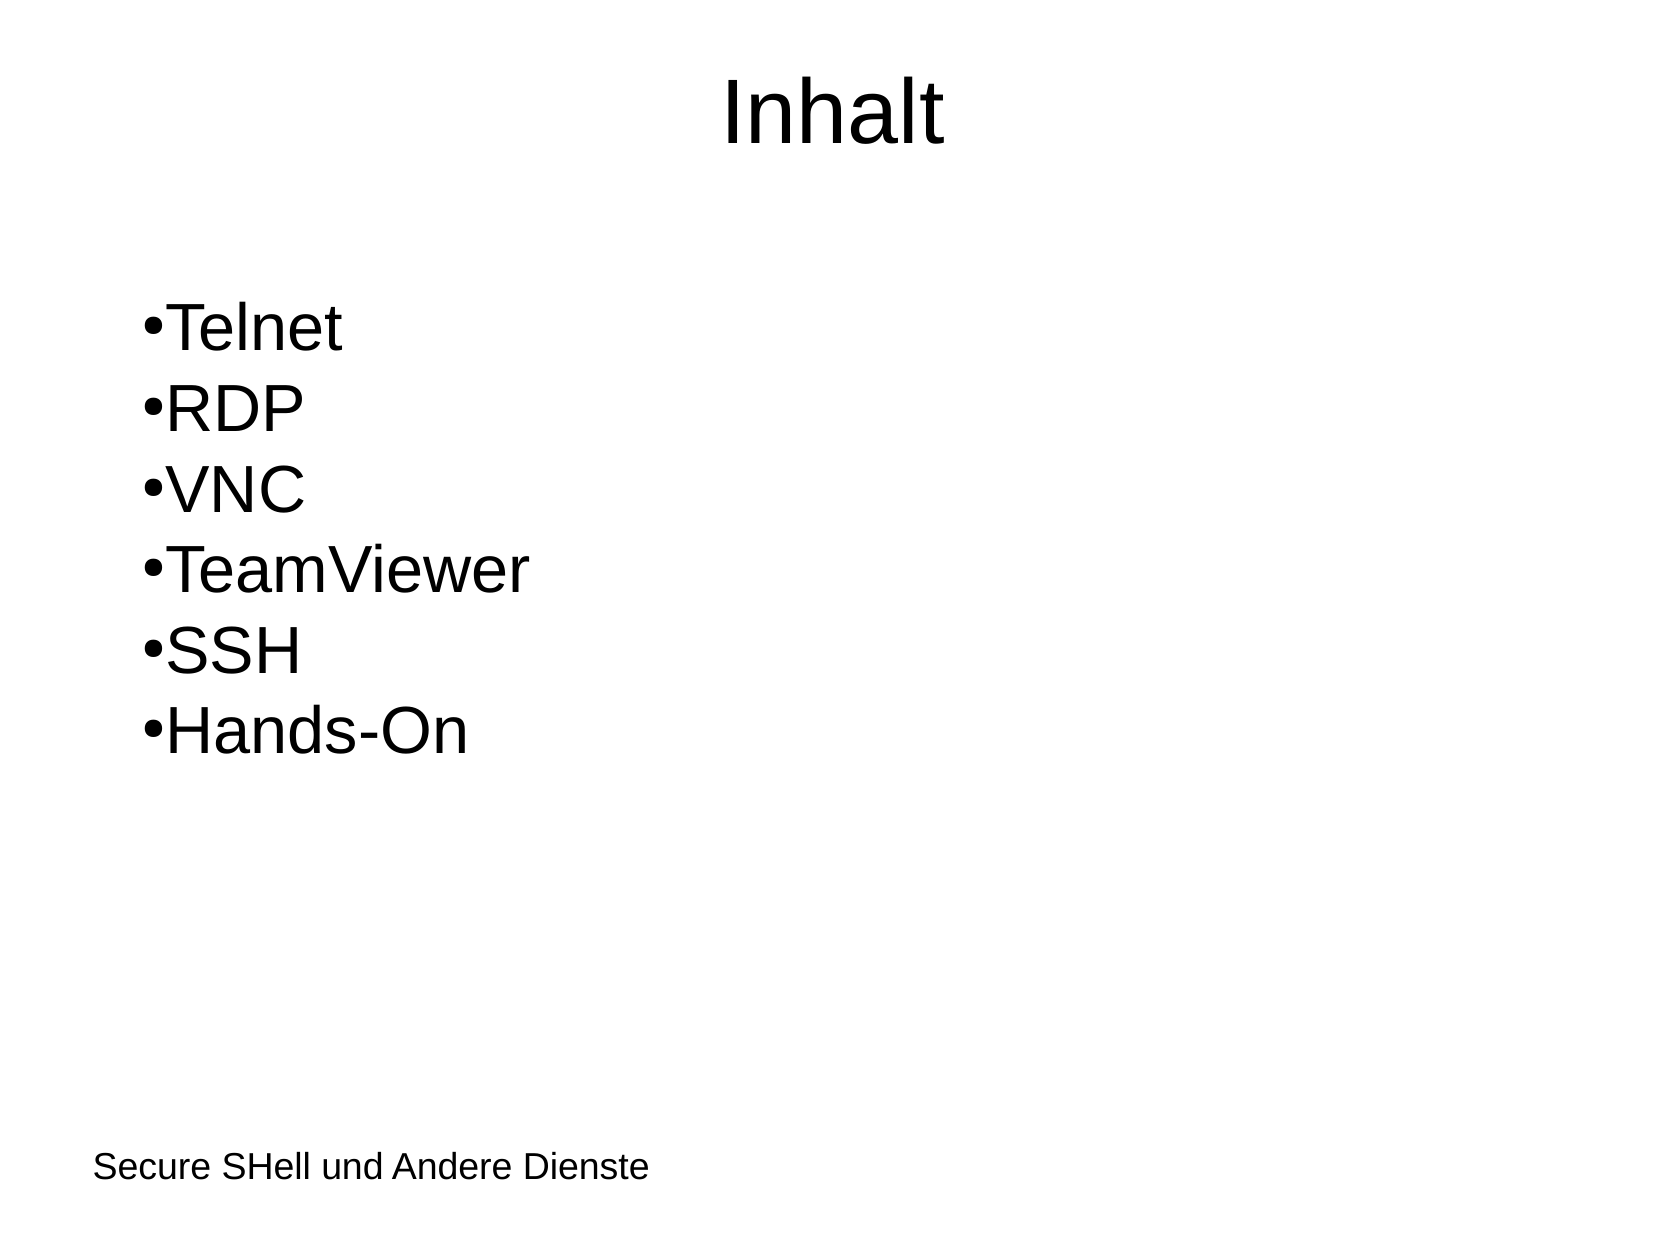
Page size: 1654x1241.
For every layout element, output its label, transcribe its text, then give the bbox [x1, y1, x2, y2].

title Inhalt [141, 35, 1524, 189]
list Telnet RDP VNC TeamViewer SSH Hands-On [82, 290, 1538, 1010]
text_box Secure SHell und Andere Dienste [77, 1137, 756, 1237]
